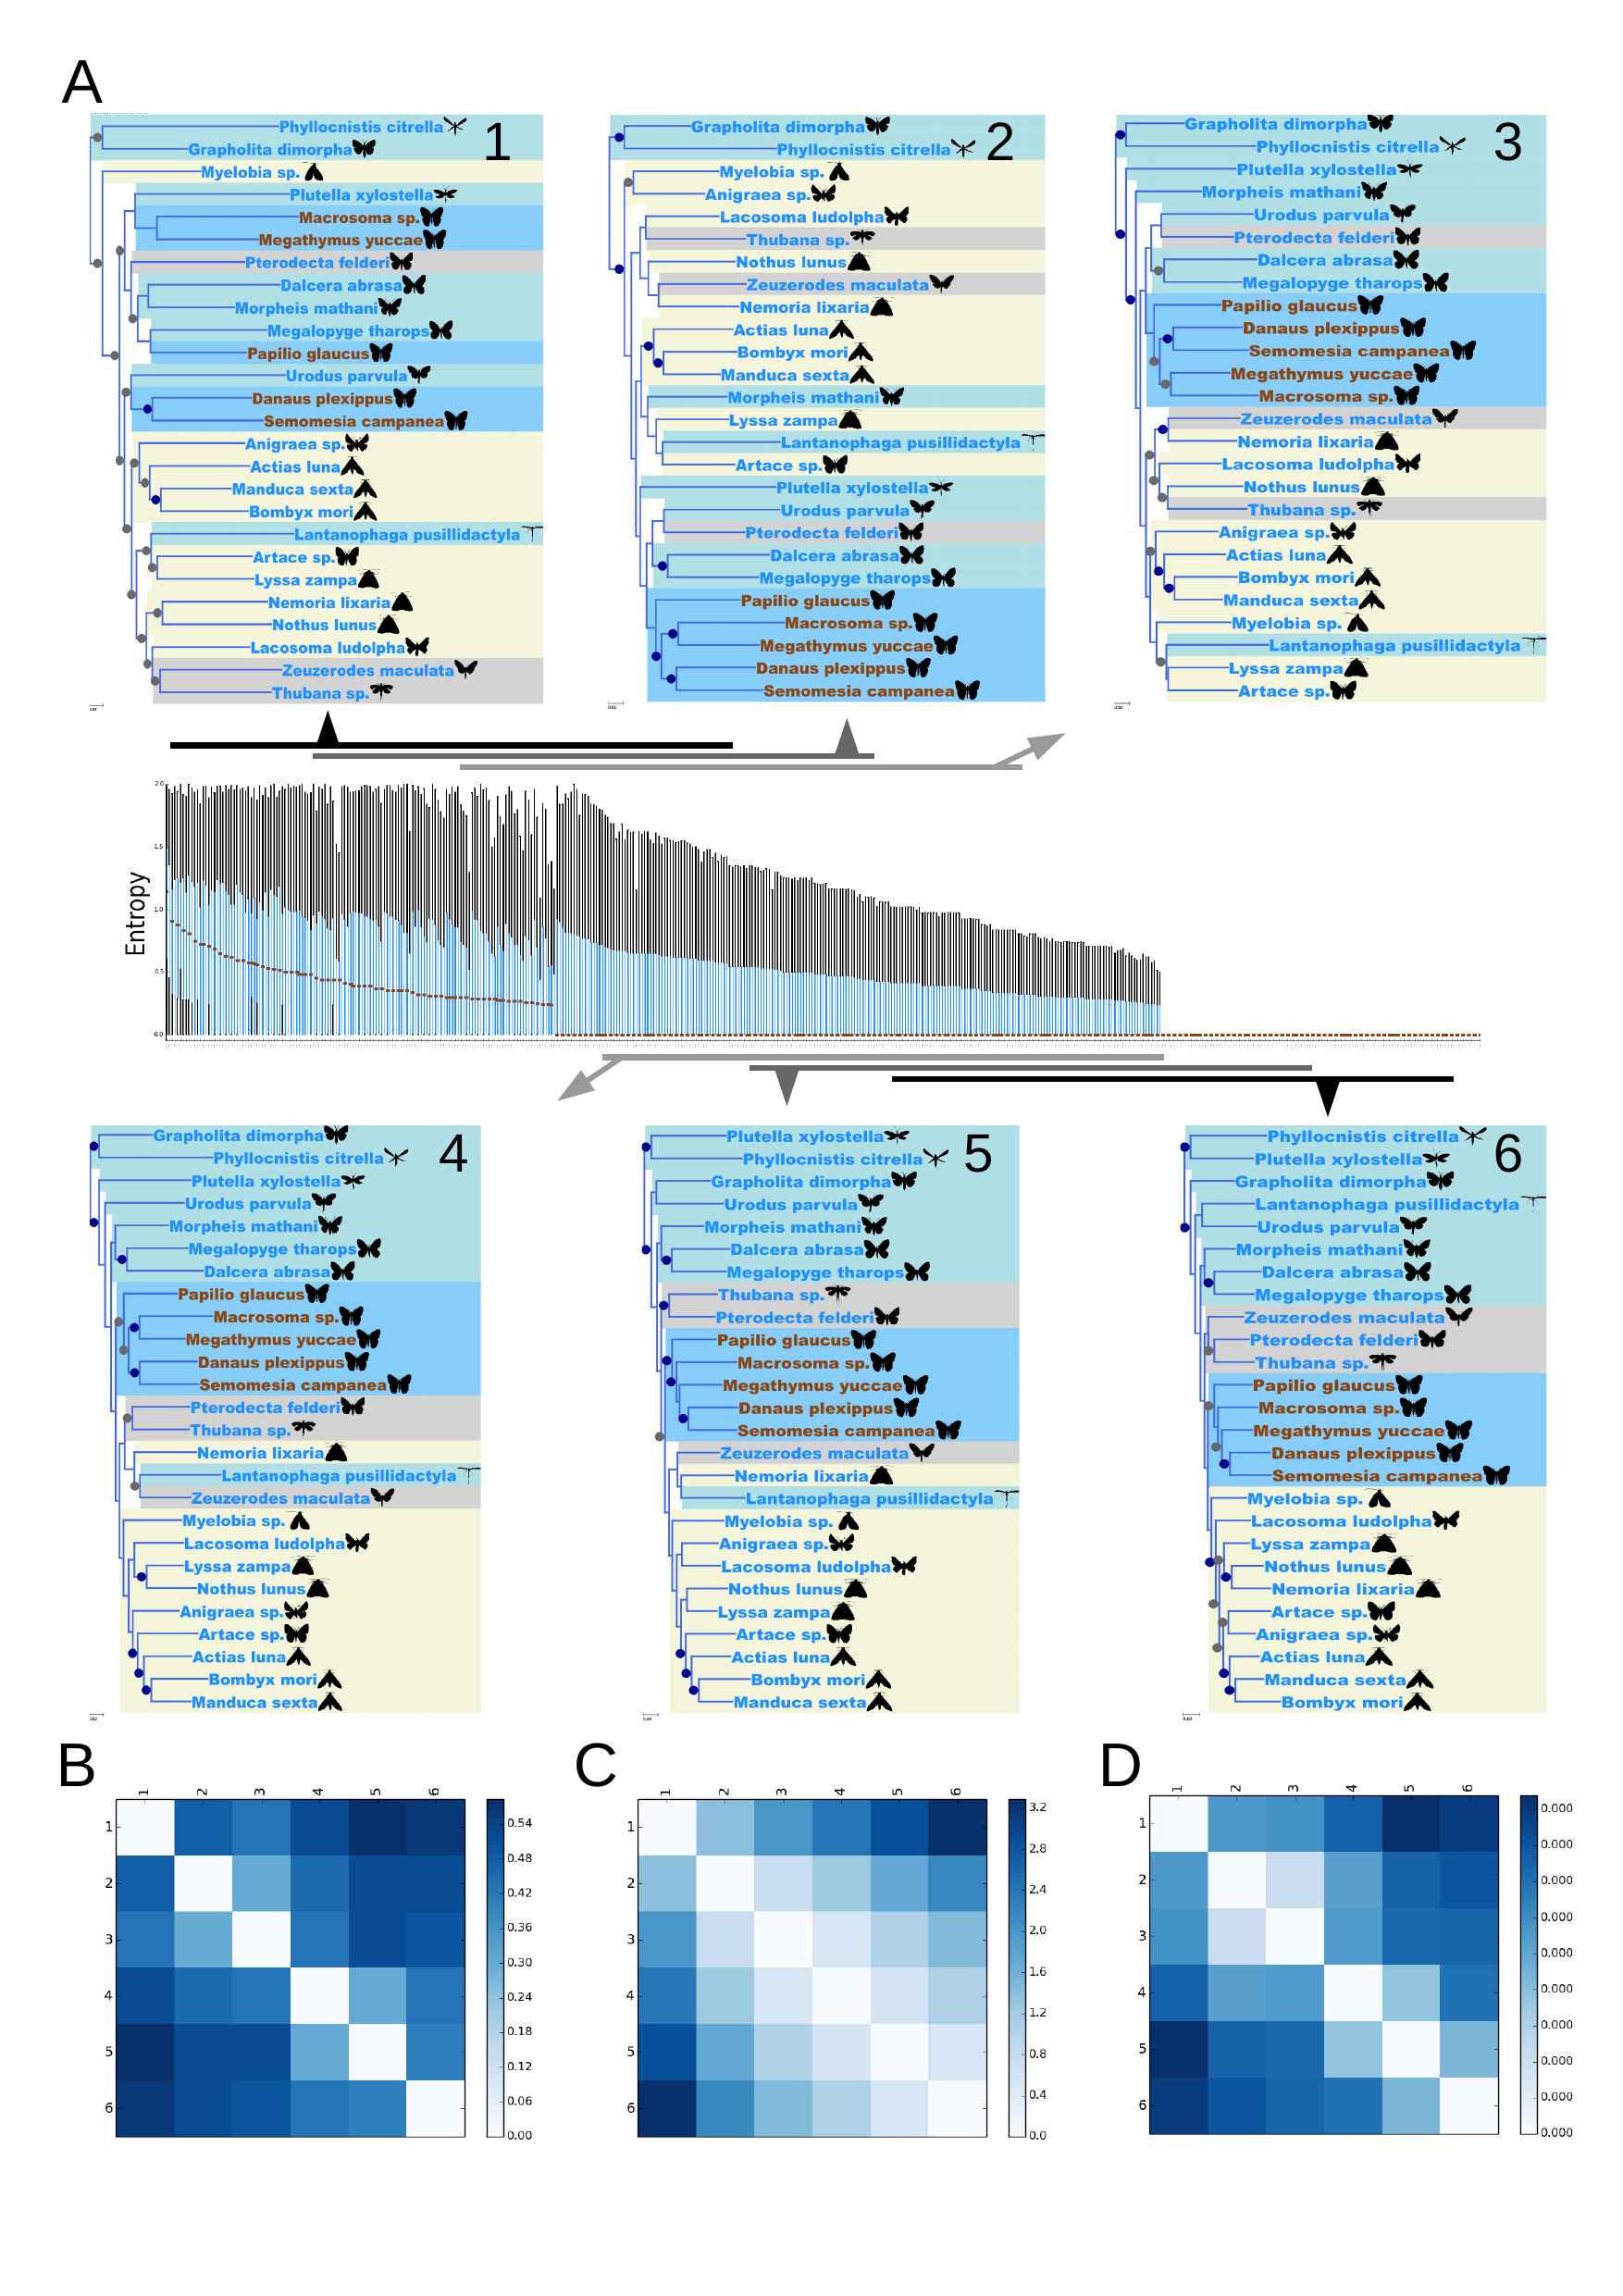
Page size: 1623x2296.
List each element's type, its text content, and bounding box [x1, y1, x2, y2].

text_box 5 [950, 1125, 1006, 1181]
text_box [460, 764, 995, 770]
text_box [750, 1065, 1312, 1071]
picture [1180, 1125, 1547, 1728]
picture [1134, 1781, 1573, 2148]
text_box [622, 1054, 1164, 1061]
text_box 3 [1481, 115, 1536, 170]
text_box 6 [1481, 1125, 1536, 1181]
text_box D [1093, 1737, 1148, 1793]
text_box A [55, 55, 110, 110]
text_box 2 [973, 115, 1028, 170]
picture [1114, 115, 1547, 716]
text_box [170, 742, 733, 749]
picture [89, 1125, 481, 1728]
picture [608, 115, 1046, 716]
picture [119, 776, 1487, 1053]
text_box [997, 764, 1022, 770]
picture [623, 1784, 1060, 2152]
text_box [602, 1054, 620, 1061]
text_box 4 [426, 1125, 481, 1181]
picture [641, 1125, 1020, 1728]
picture [87, 1784, 552, 2151]
text_box [313, 753, 874, 759]
text_box C [568, 1737, 624, 1793]
text_box 1 [470, 115, 526, 170]
text_box [892, 1076, 1454, 1082]
picture [89, 113, 544, 718]
text_box B [49, 1737, 105, 1793]
